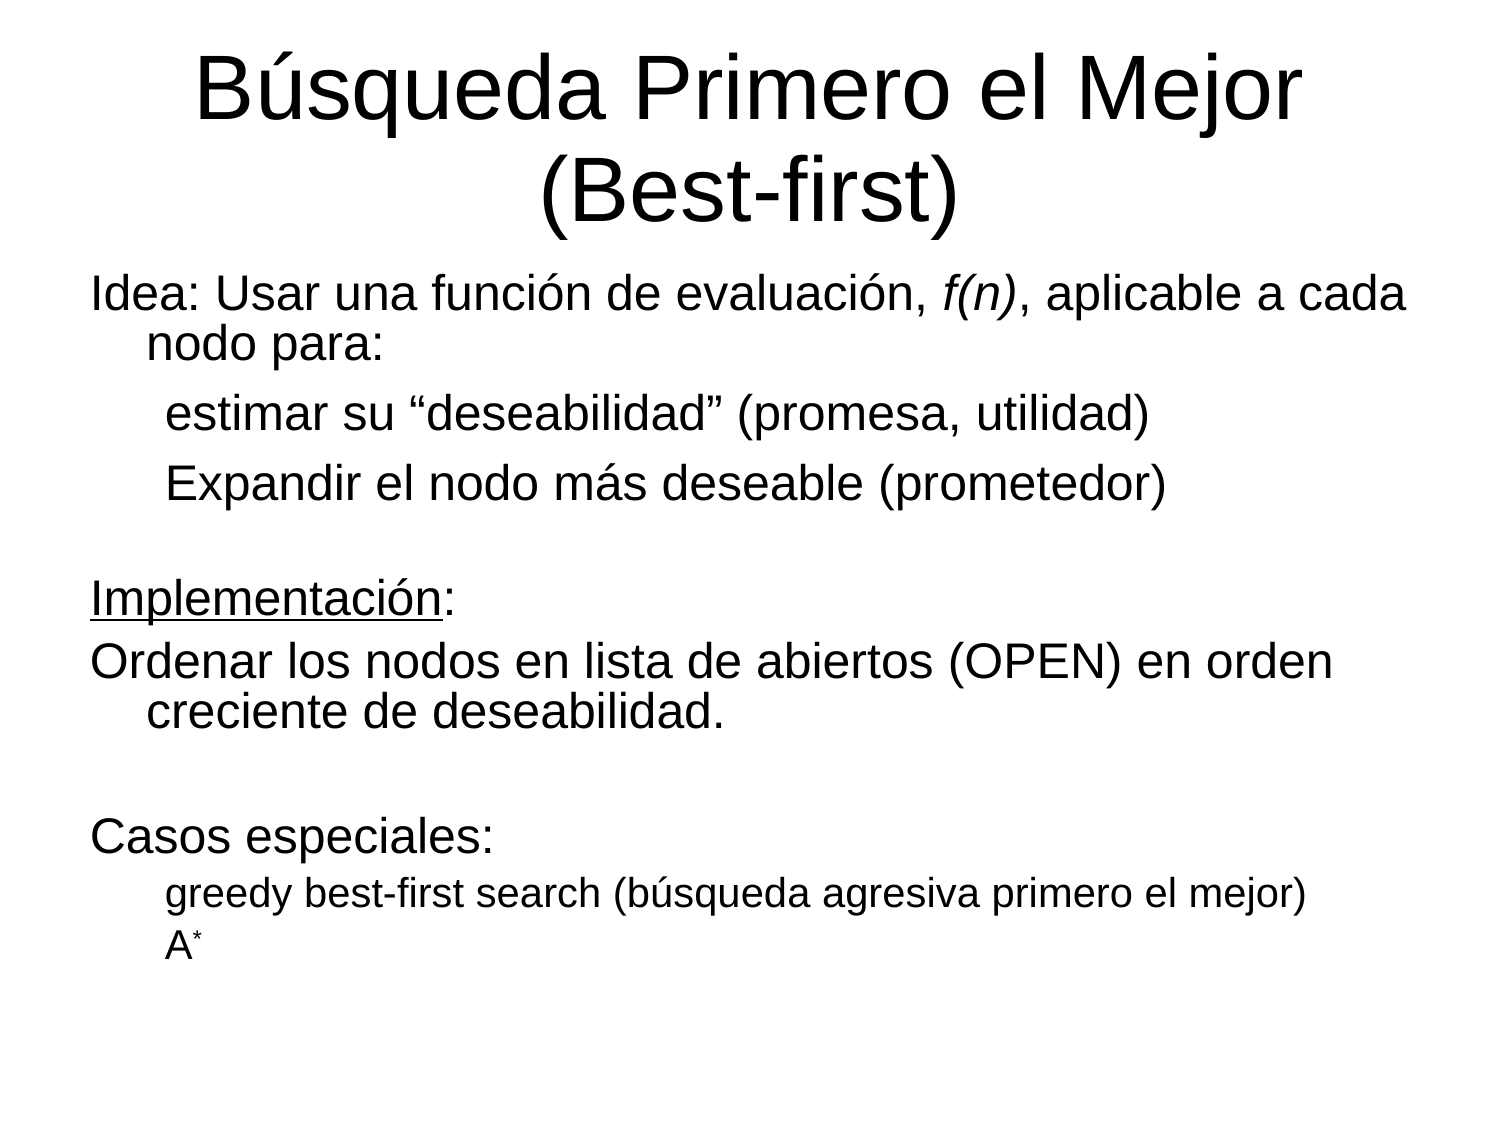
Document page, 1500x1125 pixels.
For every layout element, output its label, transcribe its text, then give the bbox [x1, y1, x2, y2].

title Búsqueda Primero el Mejor (Best-first) [75, 24, 1426, 254]
list Idea: Usar una función de evaluación, f(n), aplicable a cada nodo para: estimar su “deseabilidad” (promesa, utilidad) Expandir el nodo más deseable (prometedor) Implementación: Ordenar los nodos en lista de abiertos (OPEN) en orden creciente de deseabilidad. Casos especiales: greedy best-first search (búsqueda agresiva primero el mejor) A* [75, 262, 1426, 1052]
